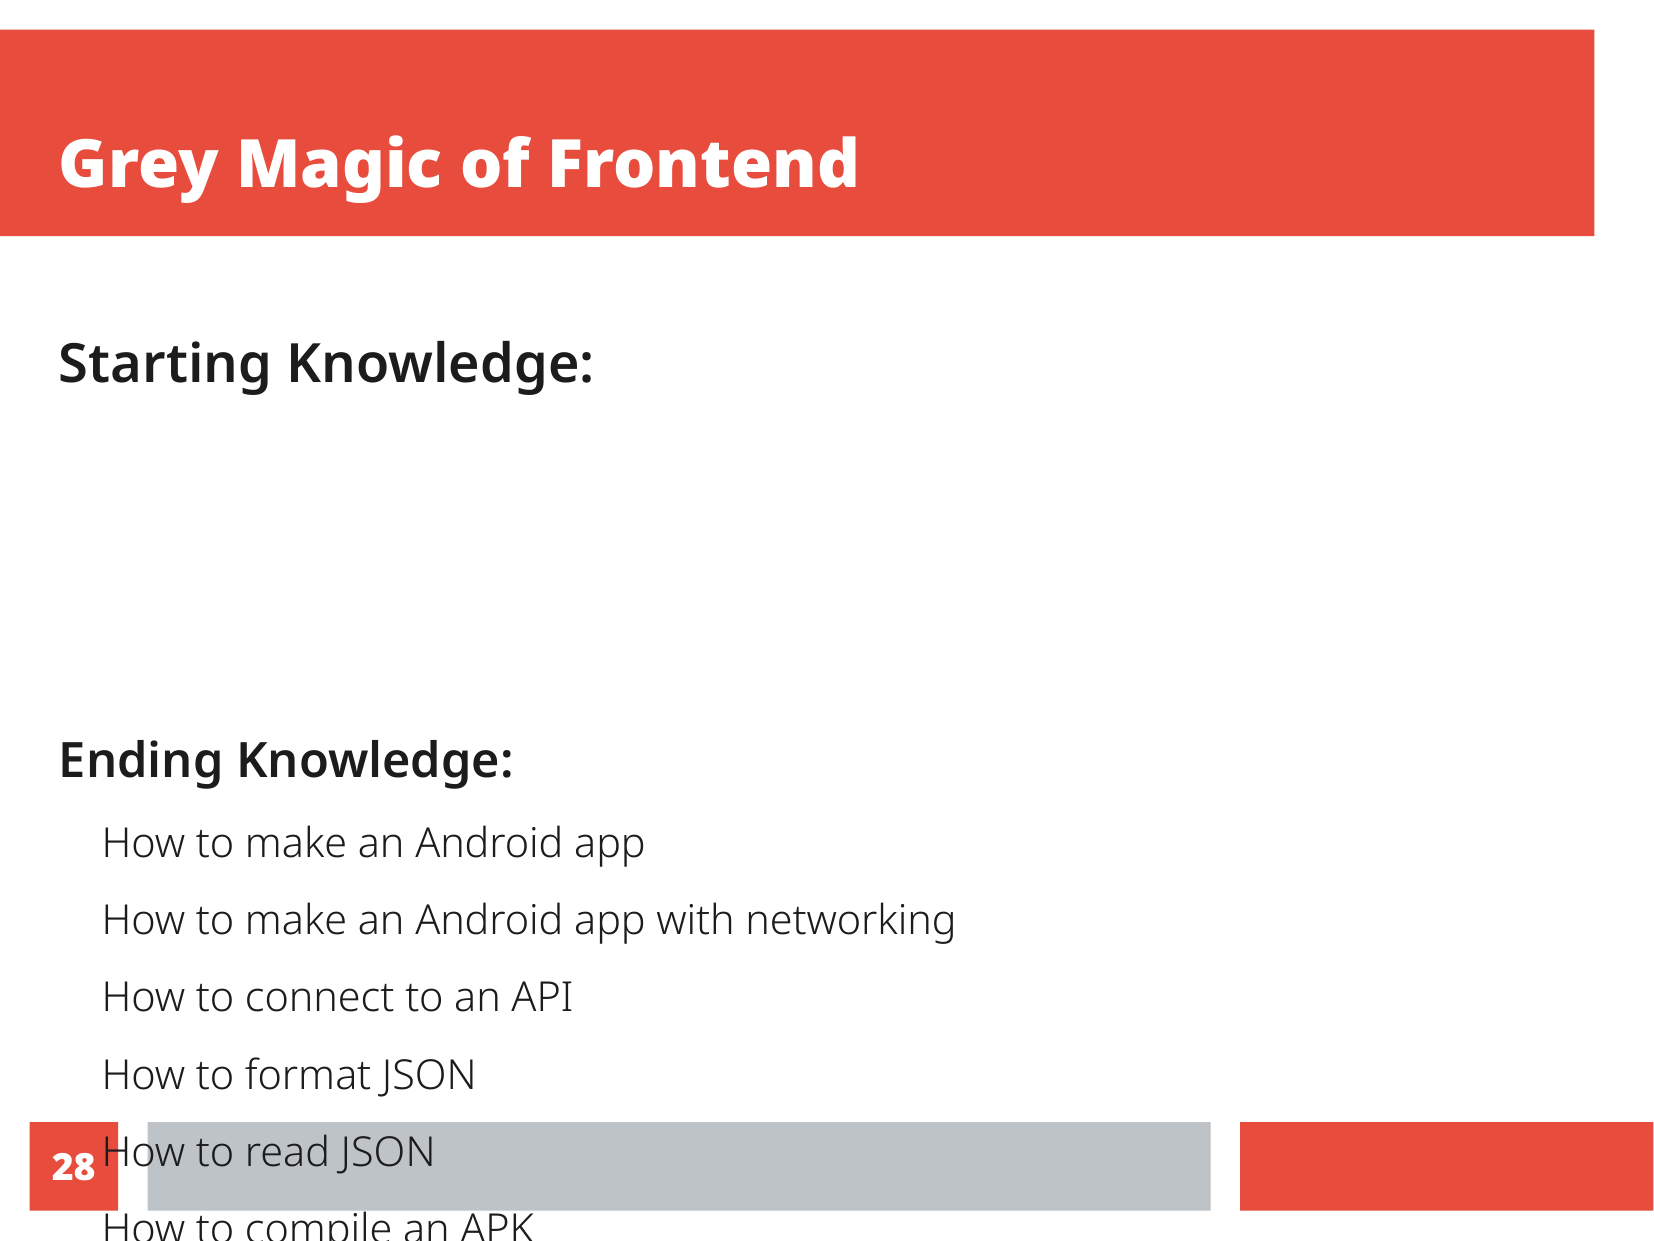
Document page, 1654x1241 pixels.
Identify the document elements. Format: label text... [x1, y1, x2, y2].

list Ending Knowledge: How to make an Android app How to make an Android app with networking How to connect to an API How to format JSON How to read JSON How to compile an APK [59, 725, 1565, 1241]
list Starting Knowledge: [59, 324, 1565, 691]
title Grey Magic of Frontend [59, 59, 1595, 207]
